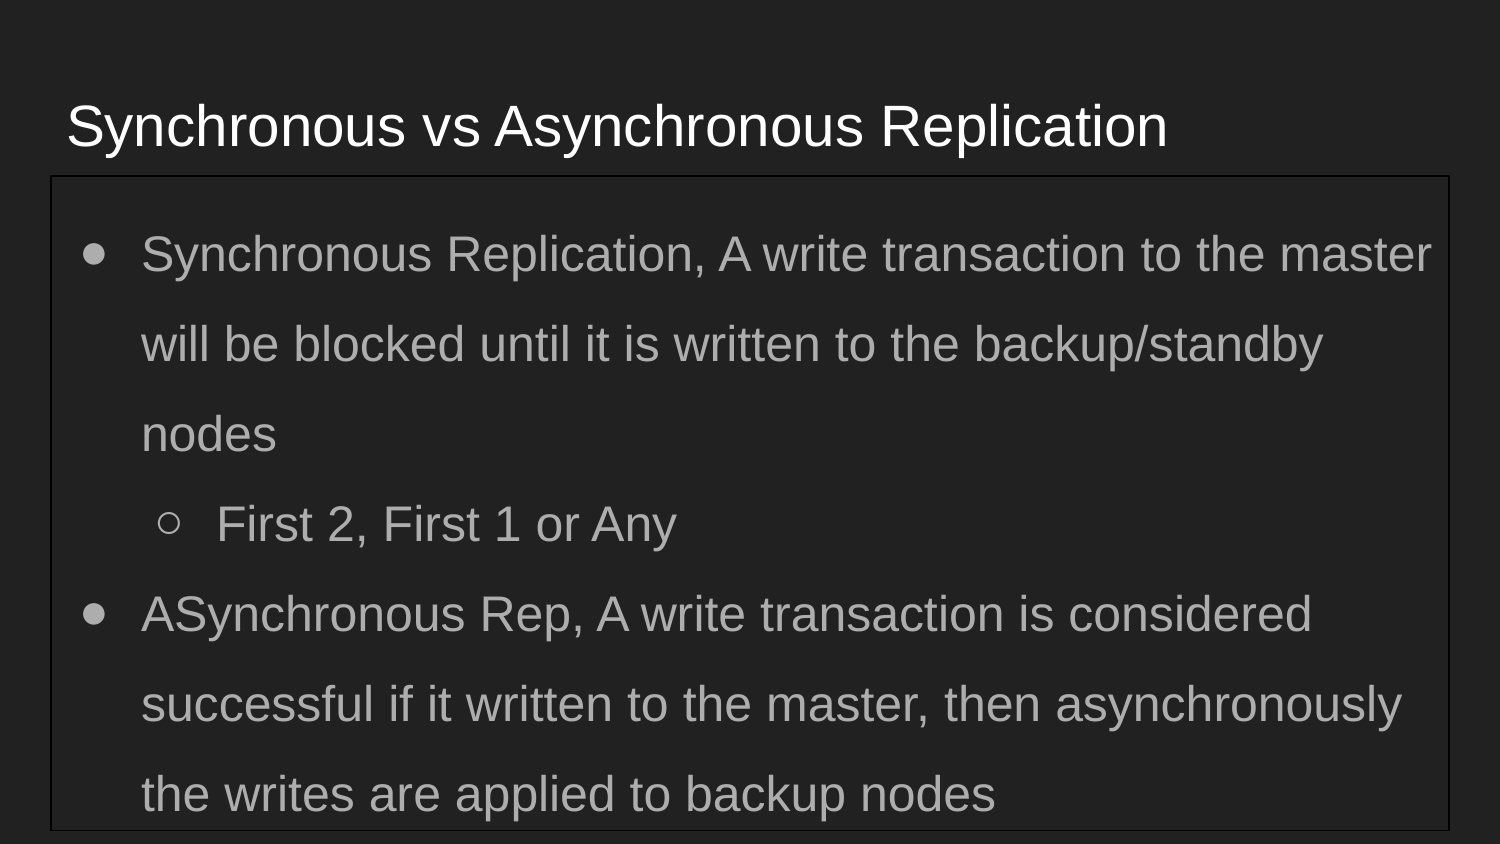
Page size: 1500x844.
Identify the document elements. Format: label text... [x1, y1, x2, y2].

list Synchronous Replication, A write transaction to the master will be blocked until it is written to the backup/standby nodes First 2, First 1 or Any ASynchronous Rep, A write transaction is considered successful if it written to the master, then asynchronously the writes are applied to backup nodes [51, 175, 1449, 831]
title Synchronous vs Asynchronous Replication [51, 72, 1449, 167]
